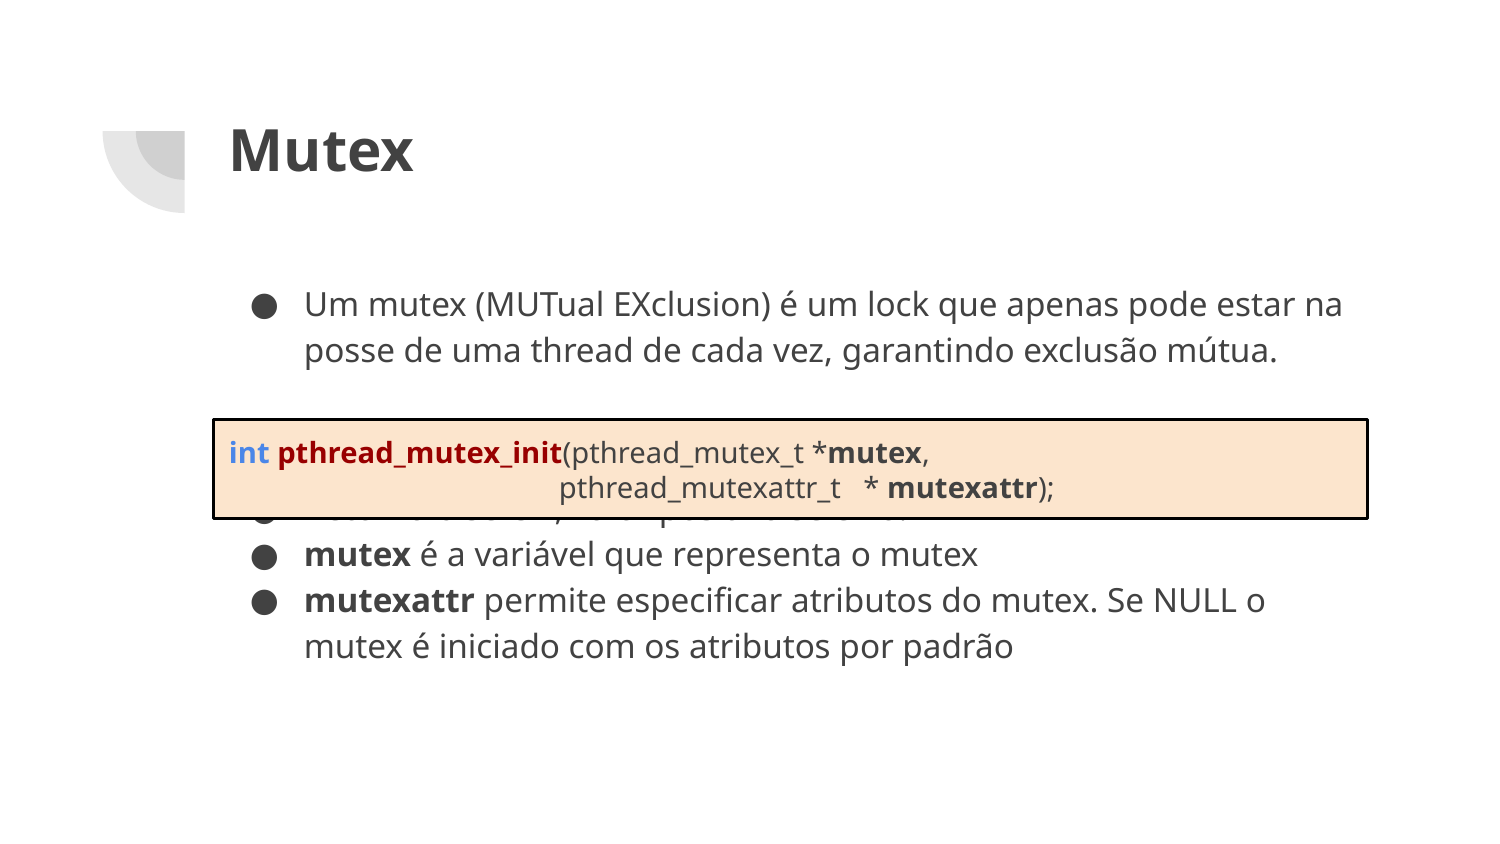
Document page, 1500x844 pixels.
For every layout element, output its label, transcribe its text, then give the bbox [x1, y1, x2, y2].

title Mutex [213, 98, 1368, 262]
text_box int pthread_mutex_init(pthread_mutex_t *mutex, pthread_mutexattr_t * mutexattr); [213, 419, 1368, 519]
list Um mutex (MUTual EXclusion) é um lock que apenas pode estar na posse de uma thread de cada vez, garantindo exclusão mútua. Retorna 0 se OK, valor positivo se erro. mutex é a variável que representa o mutex mutexattr permite especificar atributos do mutex. Se NULL o mutex é iniciado com os atributos por padrão [213, 519, 1368, 744]
list Um mutex (MUTual EXclusion) é um lock que apenas pode estar na posse de uma thread de cada vez, garantindo exclusão mútua. Retorna 0 se OK, valor positivo se erro. mutex é a variável que representa o mutex mutexattr permite especificar atributos do mutex. Se NULL o mutex é iniciado com os atributos por padrão [213, 262, 1368, 419]
